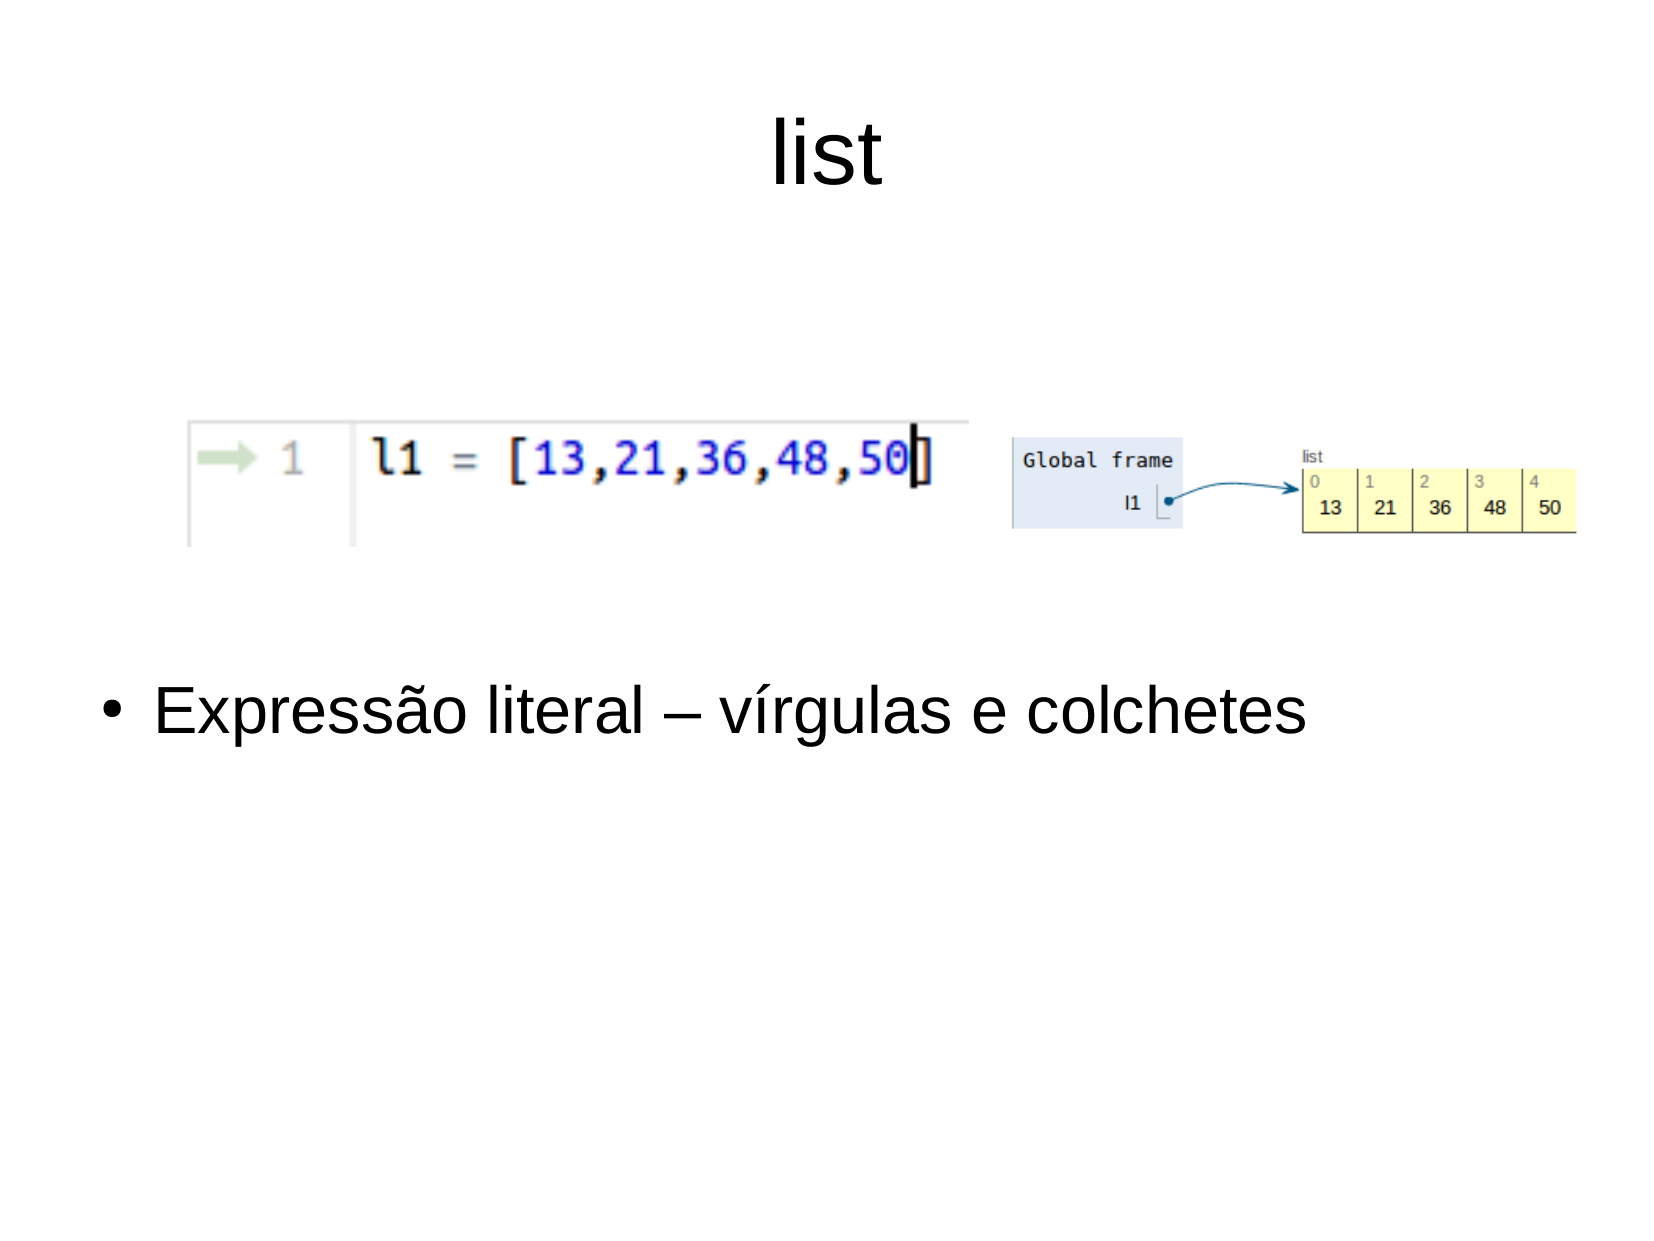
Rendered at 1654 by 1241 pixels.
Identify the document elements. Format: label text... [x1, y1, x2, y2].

picture [1003, 425, 1597, 554]
picture [165, 401, 969, 547]
title list [82, 49, 1571, 257]
list Expressão literal – vírgulas e colchetes [82, 673, 1571, 1193]
